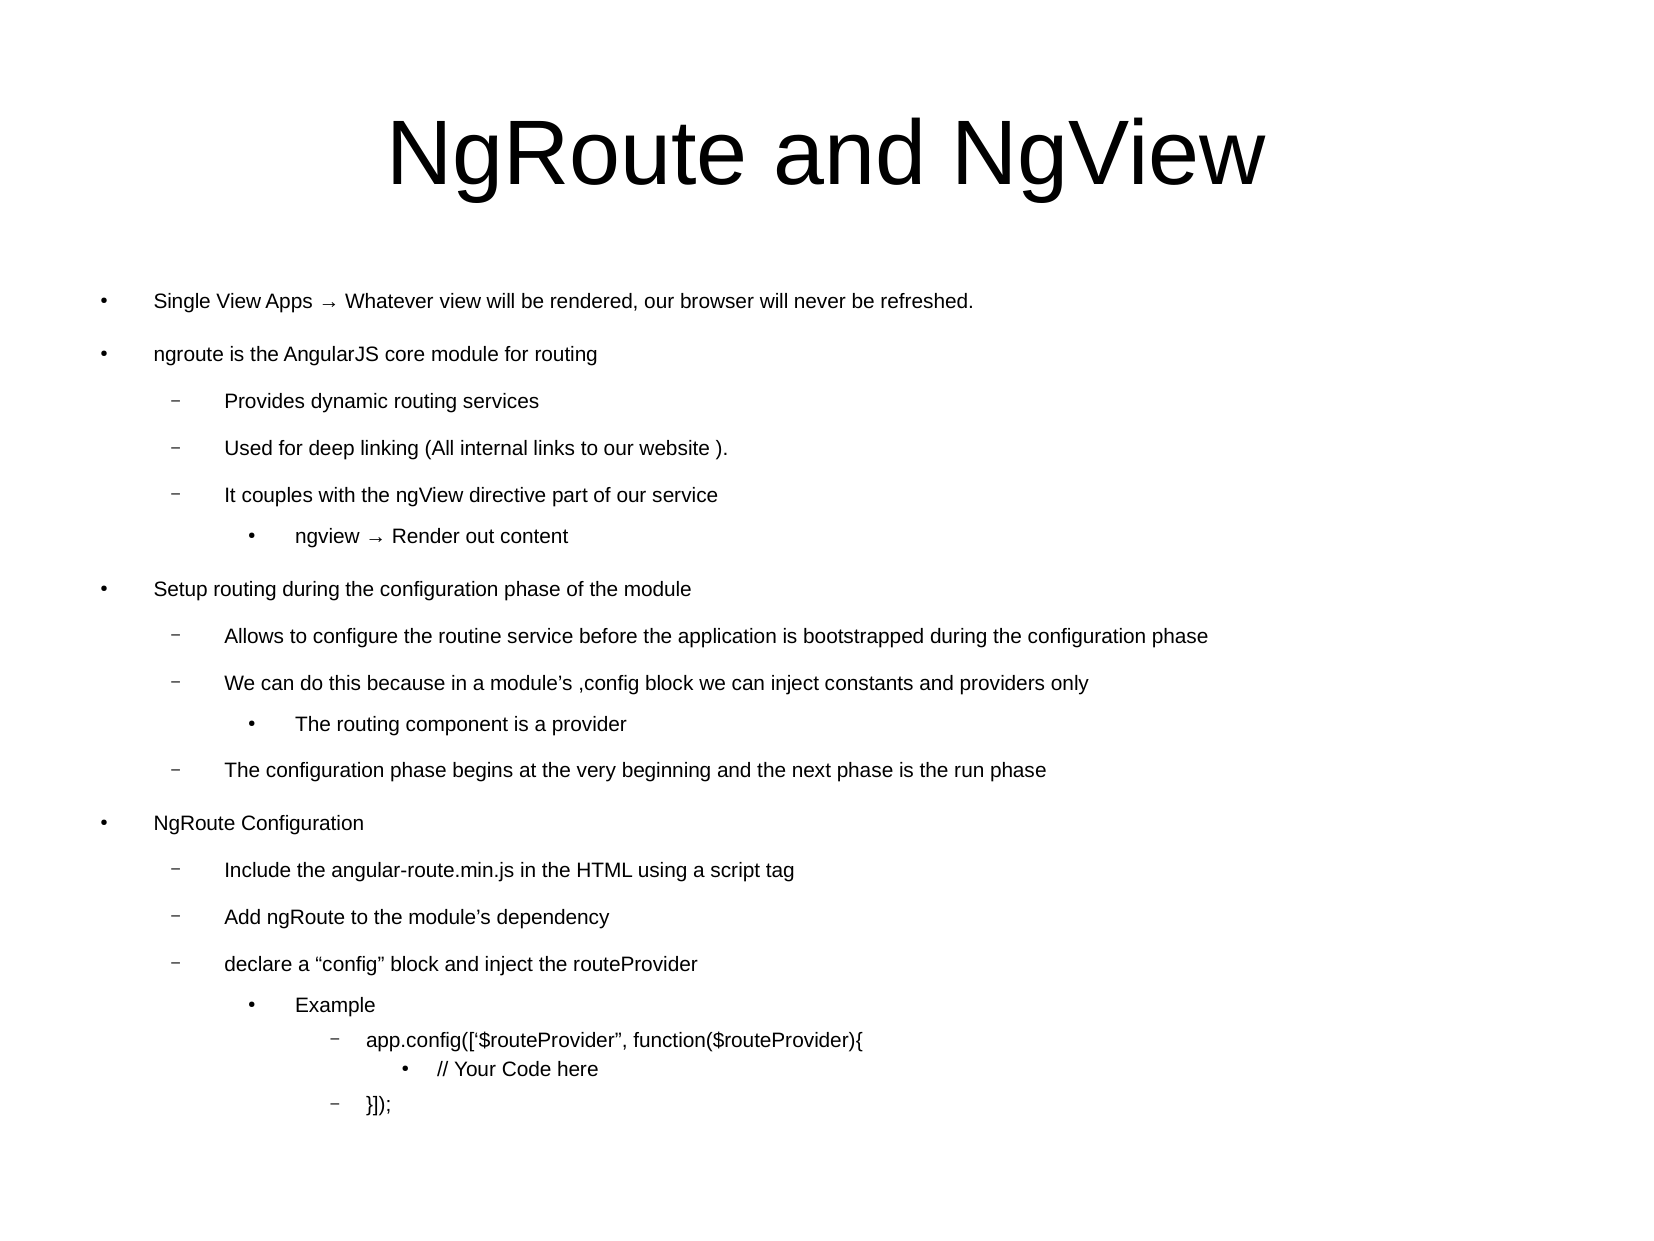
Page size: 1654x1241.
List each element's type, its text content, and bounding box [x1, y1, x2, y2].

list Single View Apps → Whatever view will be rendered, our browser will never be refreshed. ngroute is the AngularJS core module for routing Provides dynamic routing services Used for deep linking (All internal links to our website ). It couples with the ngView directive part of our service ngview → Render out content Setup routing during the configuration phase of the module Allows to configure the routine service before the application is bootstrapped during the configuration phase We can do this because in a module’s ,config block we can inject constants and providers only The routing component is a provider The configuration phase begins at the very beginning and the next phase is the run phase NgRoute Configuration Include the angular-route.min.js in the HTML using a script tag Add ngRoute to the module’s dependency declare a “config” block and inject the routeProvider Example app.config([‘$routeProvider”, function($routeProvider){ // Your Code here }]); [82, 290, 1571, 1216]
title NgRoute and NgView [82, 49, 1571, 257]
